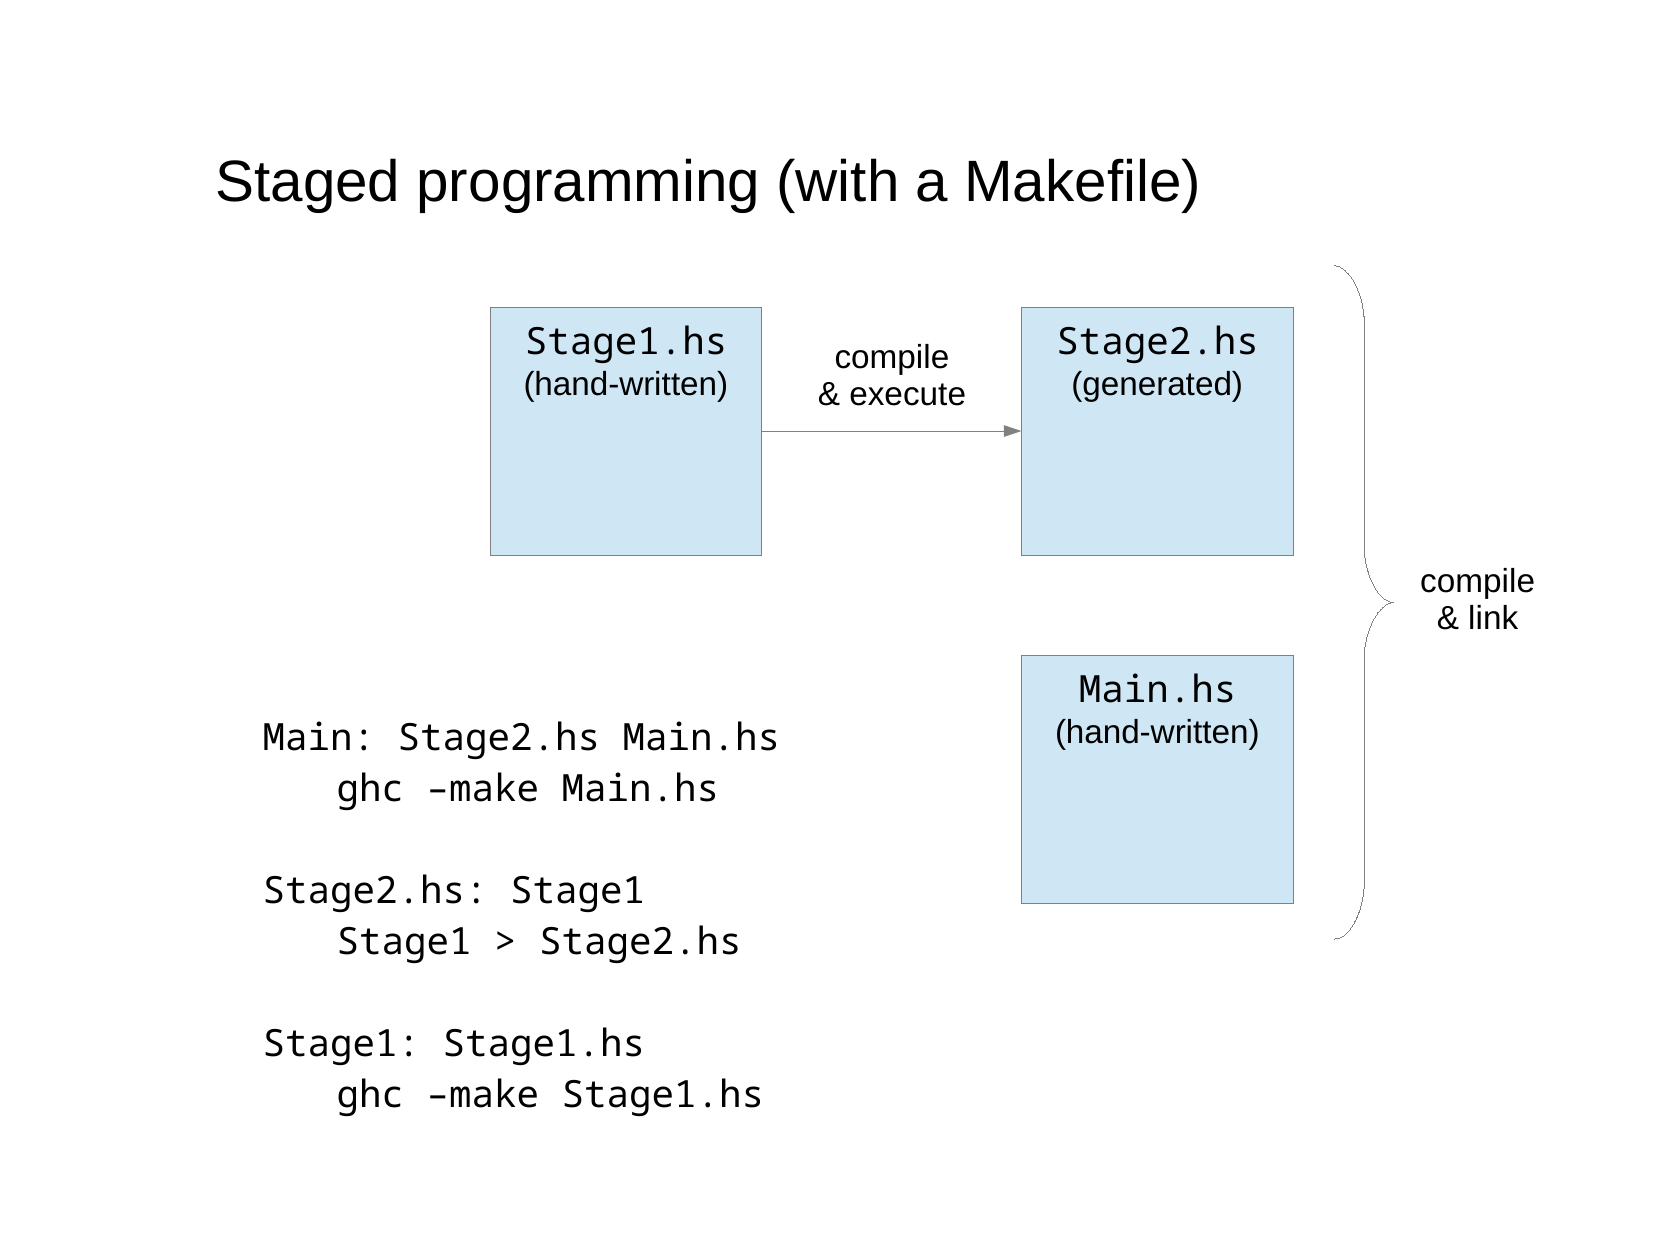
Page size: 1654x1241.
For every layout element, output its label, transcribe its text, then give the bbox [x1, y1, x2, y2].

text_box compile & link [1405, 555, 1551, 644]
text_box compile & execute [803, 330, 981, 420]
text_box Main: Stage2.hs Main.hs ghc –make Main.hs Stage2.hs: Stage1 Stage1 > Stage2.hs Stage1: Stage1.hs ghc –make Stage1.hs [248, 702, 750, 1070]
text_box Stage2.hs (generated) [1021, 307, 1294, 556]
text_box Staged programming (with a Makefile) [200, 141, 1218, 222]
text_box Stage1.hs (hand-written) [490, 307, 762, 556]
text_box Main.hs (hand-written) [1021, 655, 1294, 904]
